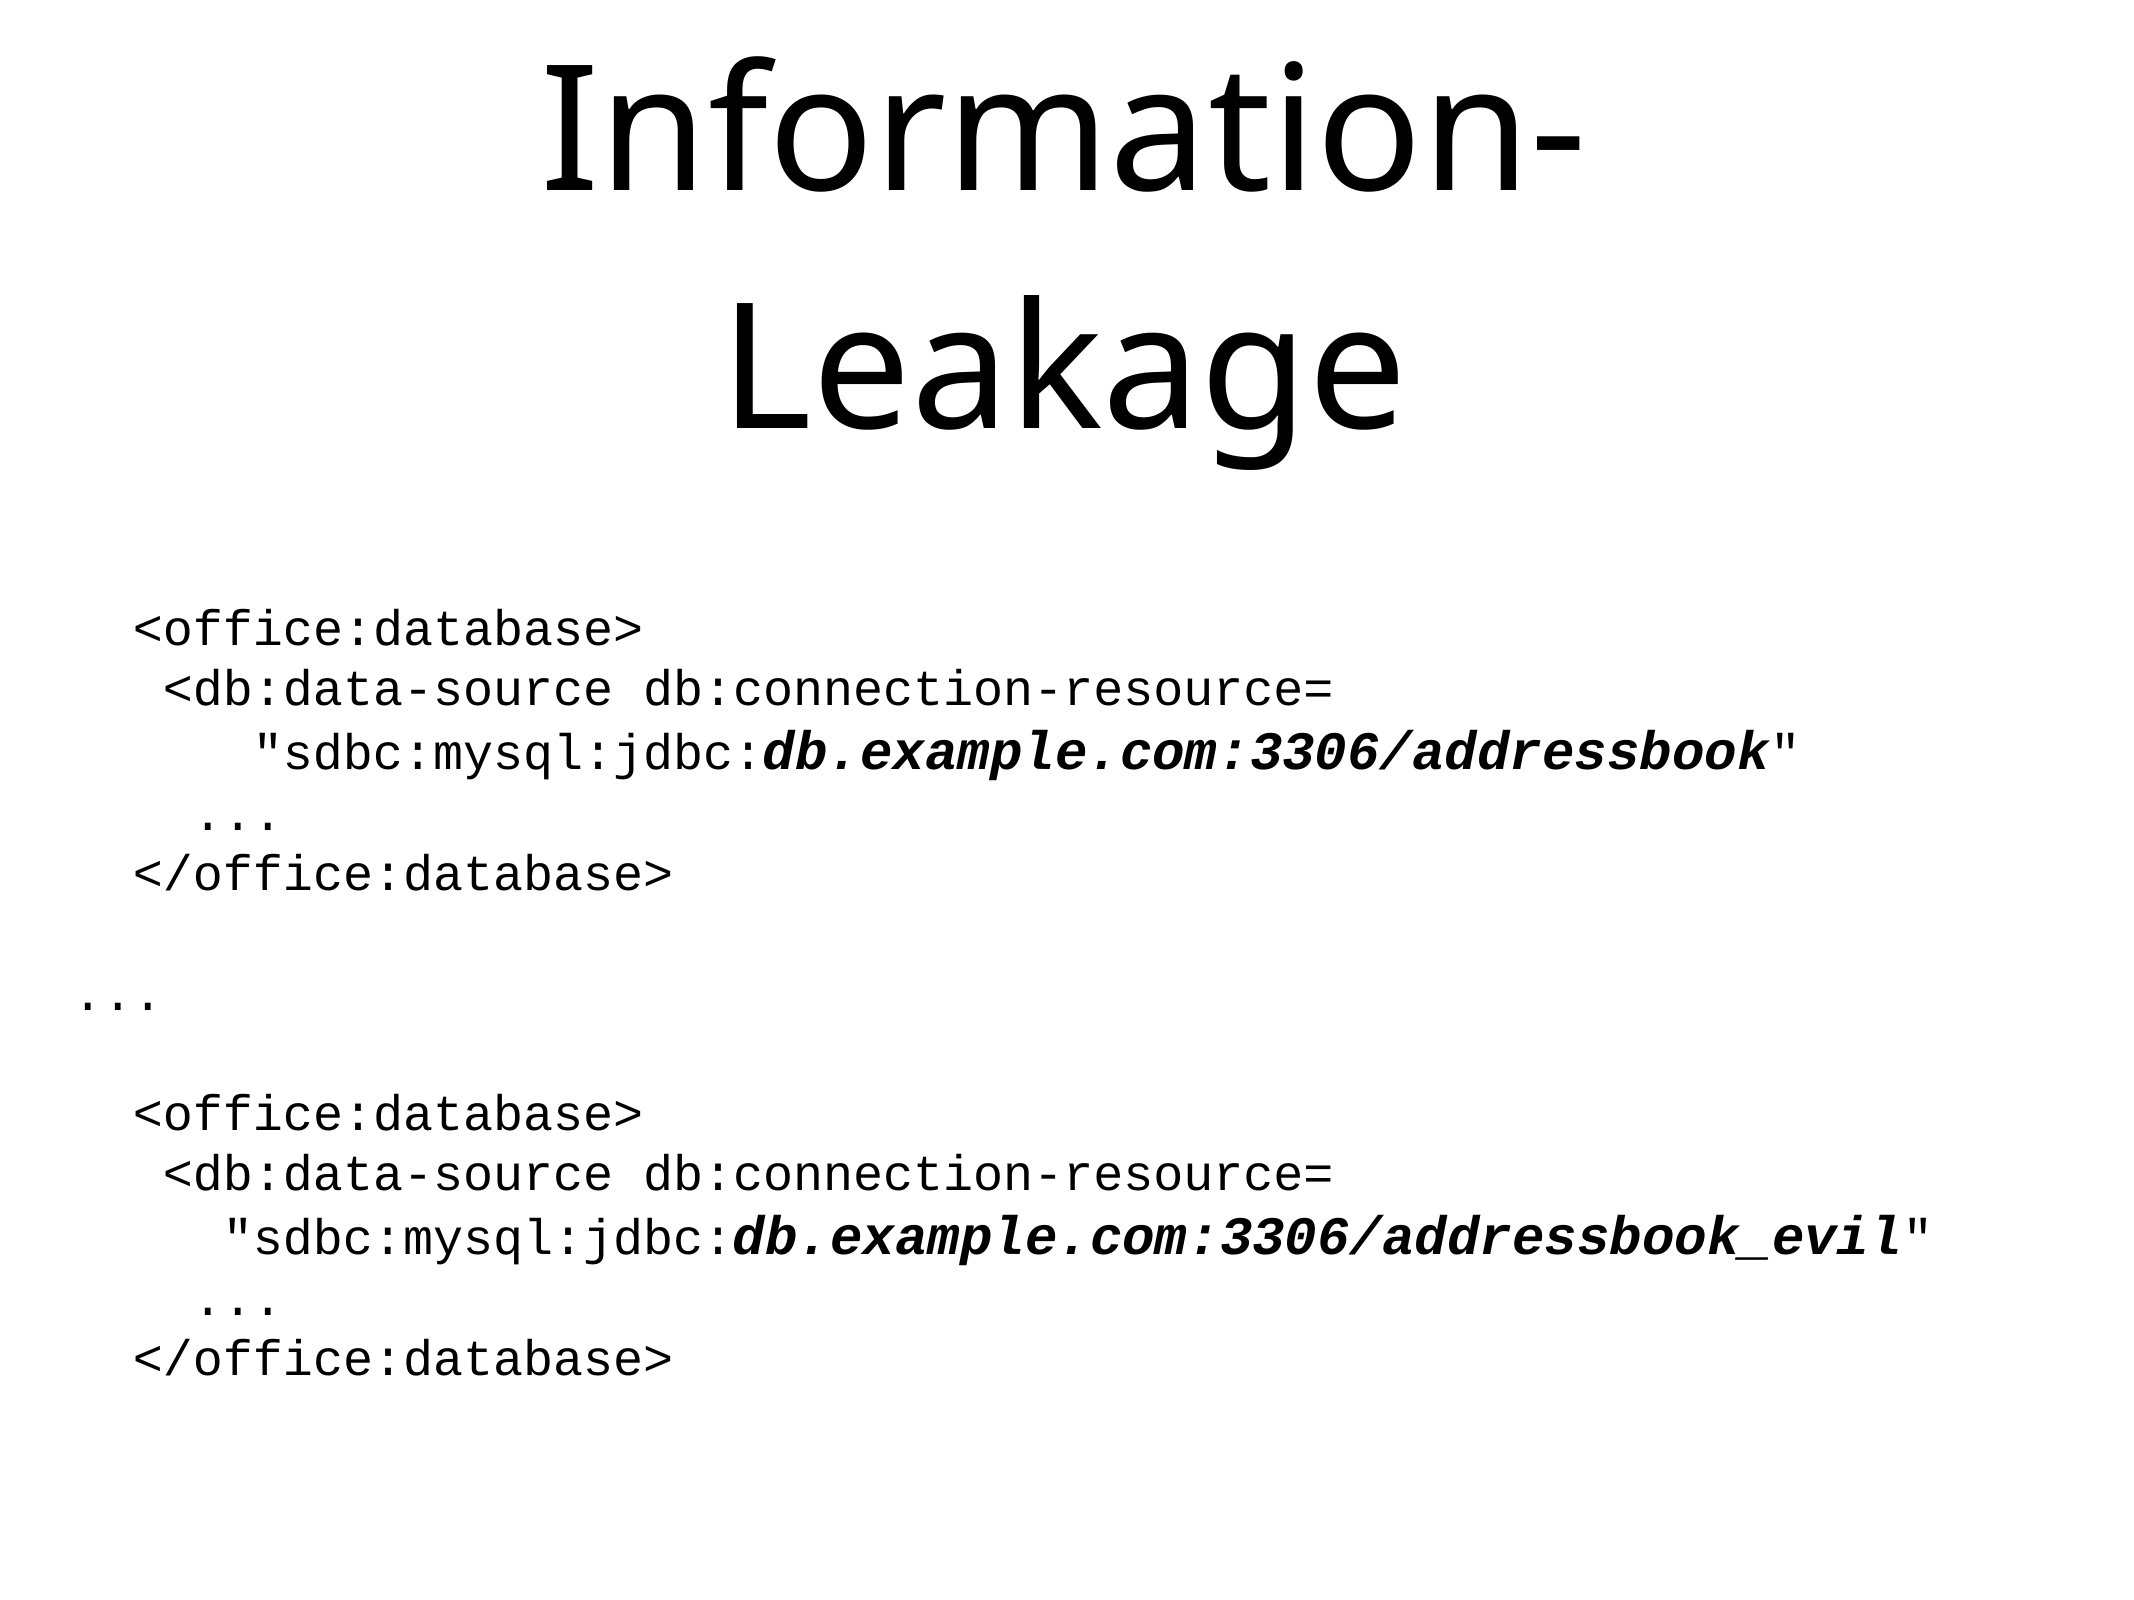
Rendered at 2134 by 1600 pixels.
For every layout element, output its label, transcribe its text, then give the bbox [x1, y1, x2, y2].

title Information-Leakage [208, 41, 1925, 442]
text_box <office:database> <db:data-source db:connection-resource= "sdbc:mysql:jdbc:db.example.com:3306/addressbook" ... </office:database> ... <office:database> <db:data-source db:connection-resource= "sdbc:mysql:jdbc:db.example.com:3306/addressbook_evil" ... </office:database> [72, 585, 1984, 1396]
